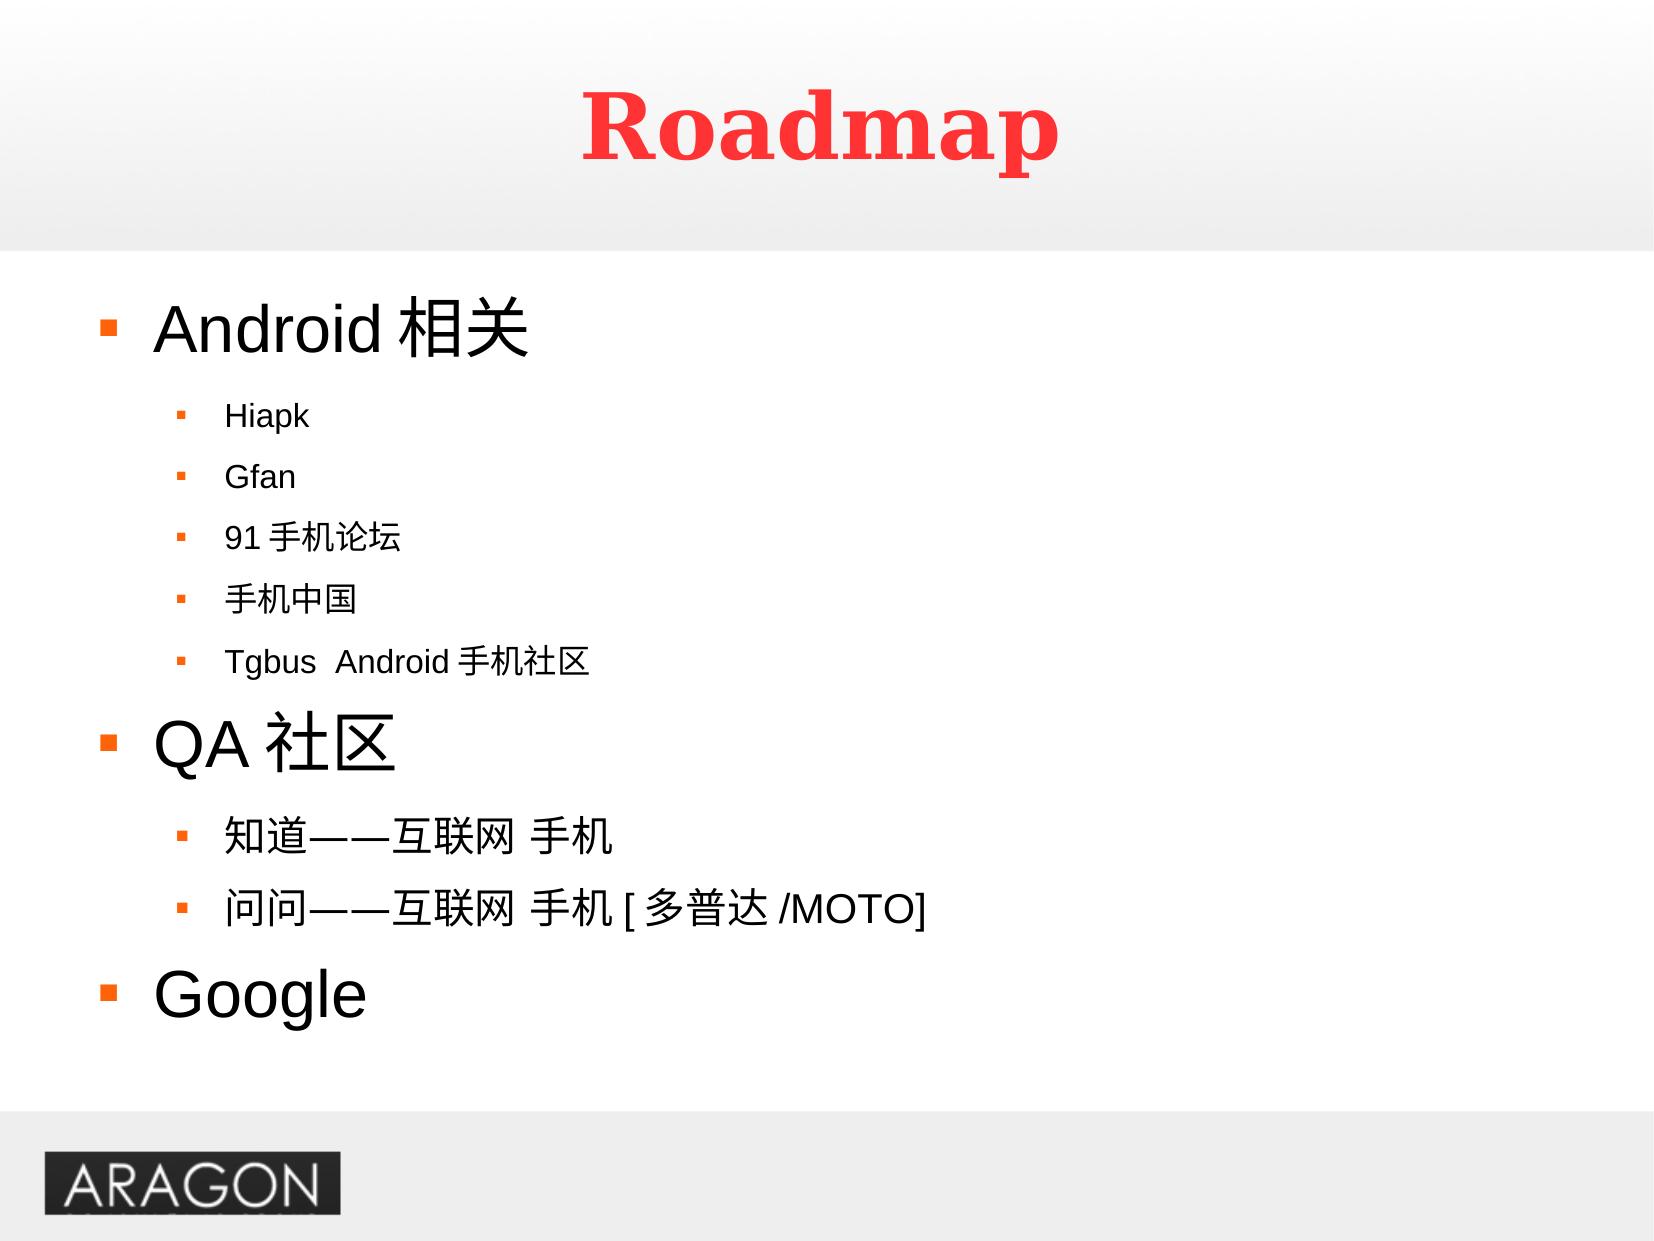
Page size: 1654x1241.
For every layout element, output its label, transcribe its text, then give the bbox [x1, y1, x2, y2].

title Roadmap [76, 31, 1565, 224]
list Android相关 Hiapk Gfan 91手机论坛 手机中国 Tgbus Android手机社区 QA社区 知道——互联网 手机 问问——互联网 手机[多普达/MOTO] Google [82, 290, 1571, 1094]
picture [0, 0, 1654, 1241]
